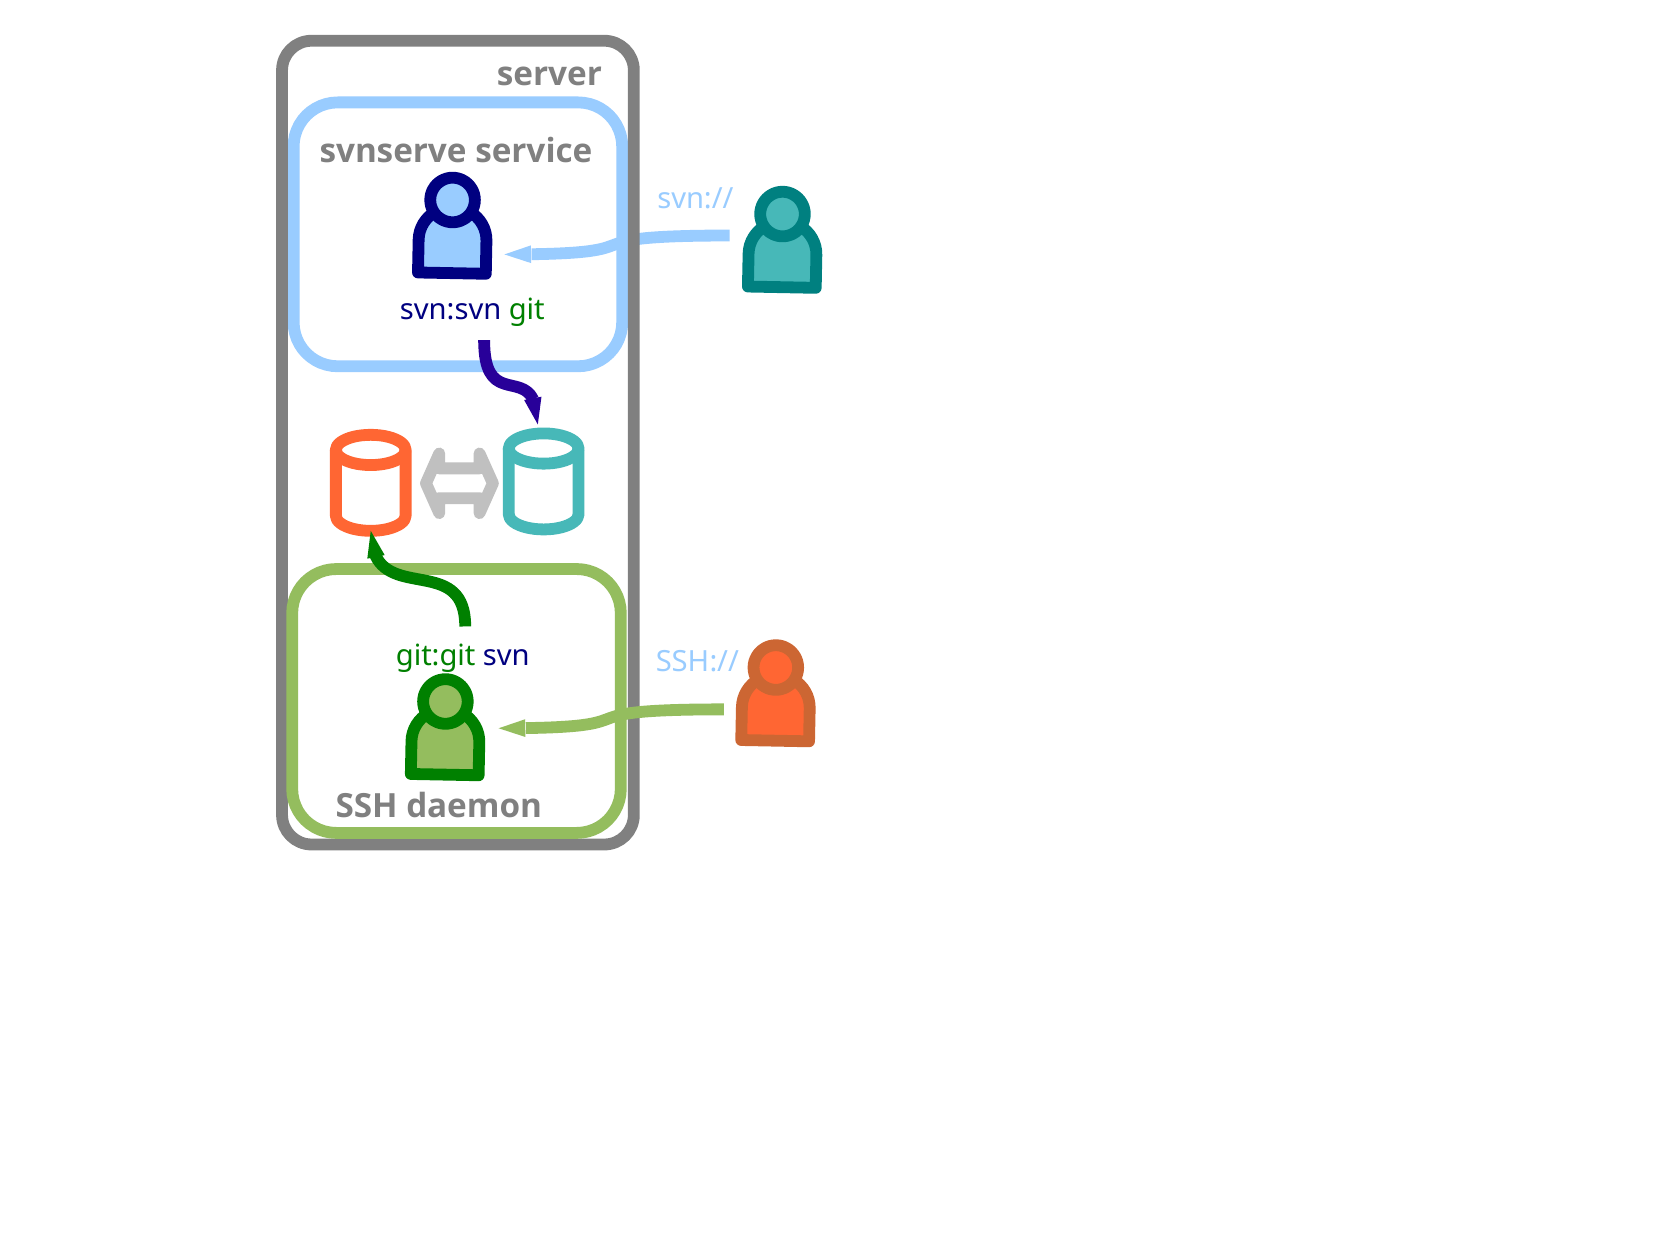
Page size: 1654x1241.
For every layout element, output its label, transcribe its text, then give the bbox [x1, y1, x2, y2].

text_box [417, 177, 487, 274]
text_box [747, 191, 817, 288]
text_box SSH:// [641, 633, 758, 683]
text_box SSH daemon [320, 774, 597, 827]
text_box [741, 645, 810, 742]
text_box svn:svn git [385, 280, 567, 330]
text_box svnserve service [304, 120, 611, 189]
text_box svn:// [642, 170, 748, 219]
text_box SSH daemon [320, 835, 597, 843]
text_box [410, 679, 480, 774]
text_box server [482, 42, 623, 112]
text_box git:git svn [381, 626, 550, 676]
